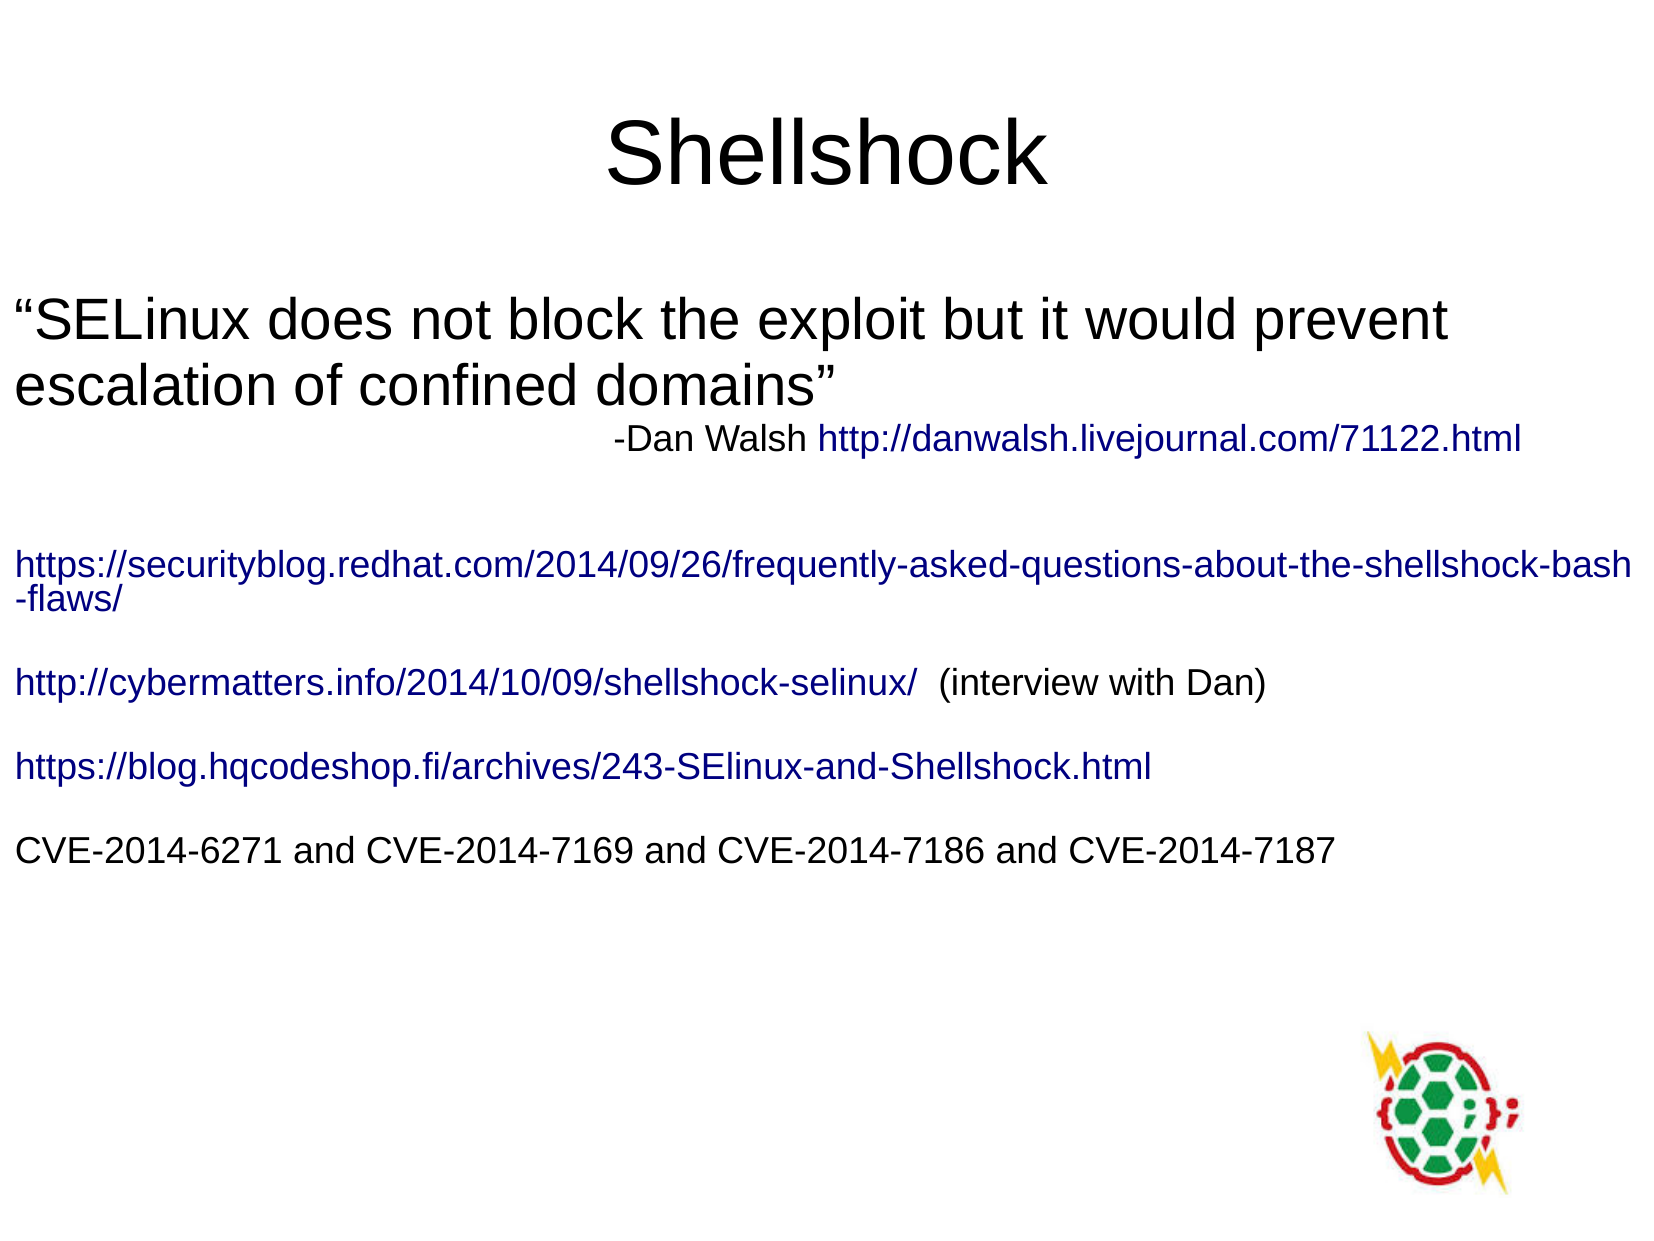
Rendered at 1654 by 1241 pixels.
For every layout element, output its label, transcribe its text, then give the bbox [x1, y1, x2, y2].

picture [1311, 1019, 1576, 1199]
title Shellshock [82, 49, 1571, 257]
text_box “SELinux does not block the exploit but it would prevent escalation of confined domains” -Dan Walsh http://danwalsh.livejournal.com/71122.html https://securityblog.redhat.com/2014/09/26/frequently-asked-questions-about-the-shellshock-bash-flaws/ http://cybermatters.info/2014/10/09/shellshock-selinux/ (interview with Dan) https://blog.hqcodeshop.fi/archives/243-SElinux-and-Shellshock.html CVE-2014-6271 and CVE-2014-7169 and CVE-2014-7186 and CVE-2014-7187 [0, 279, 1654, 1033]
